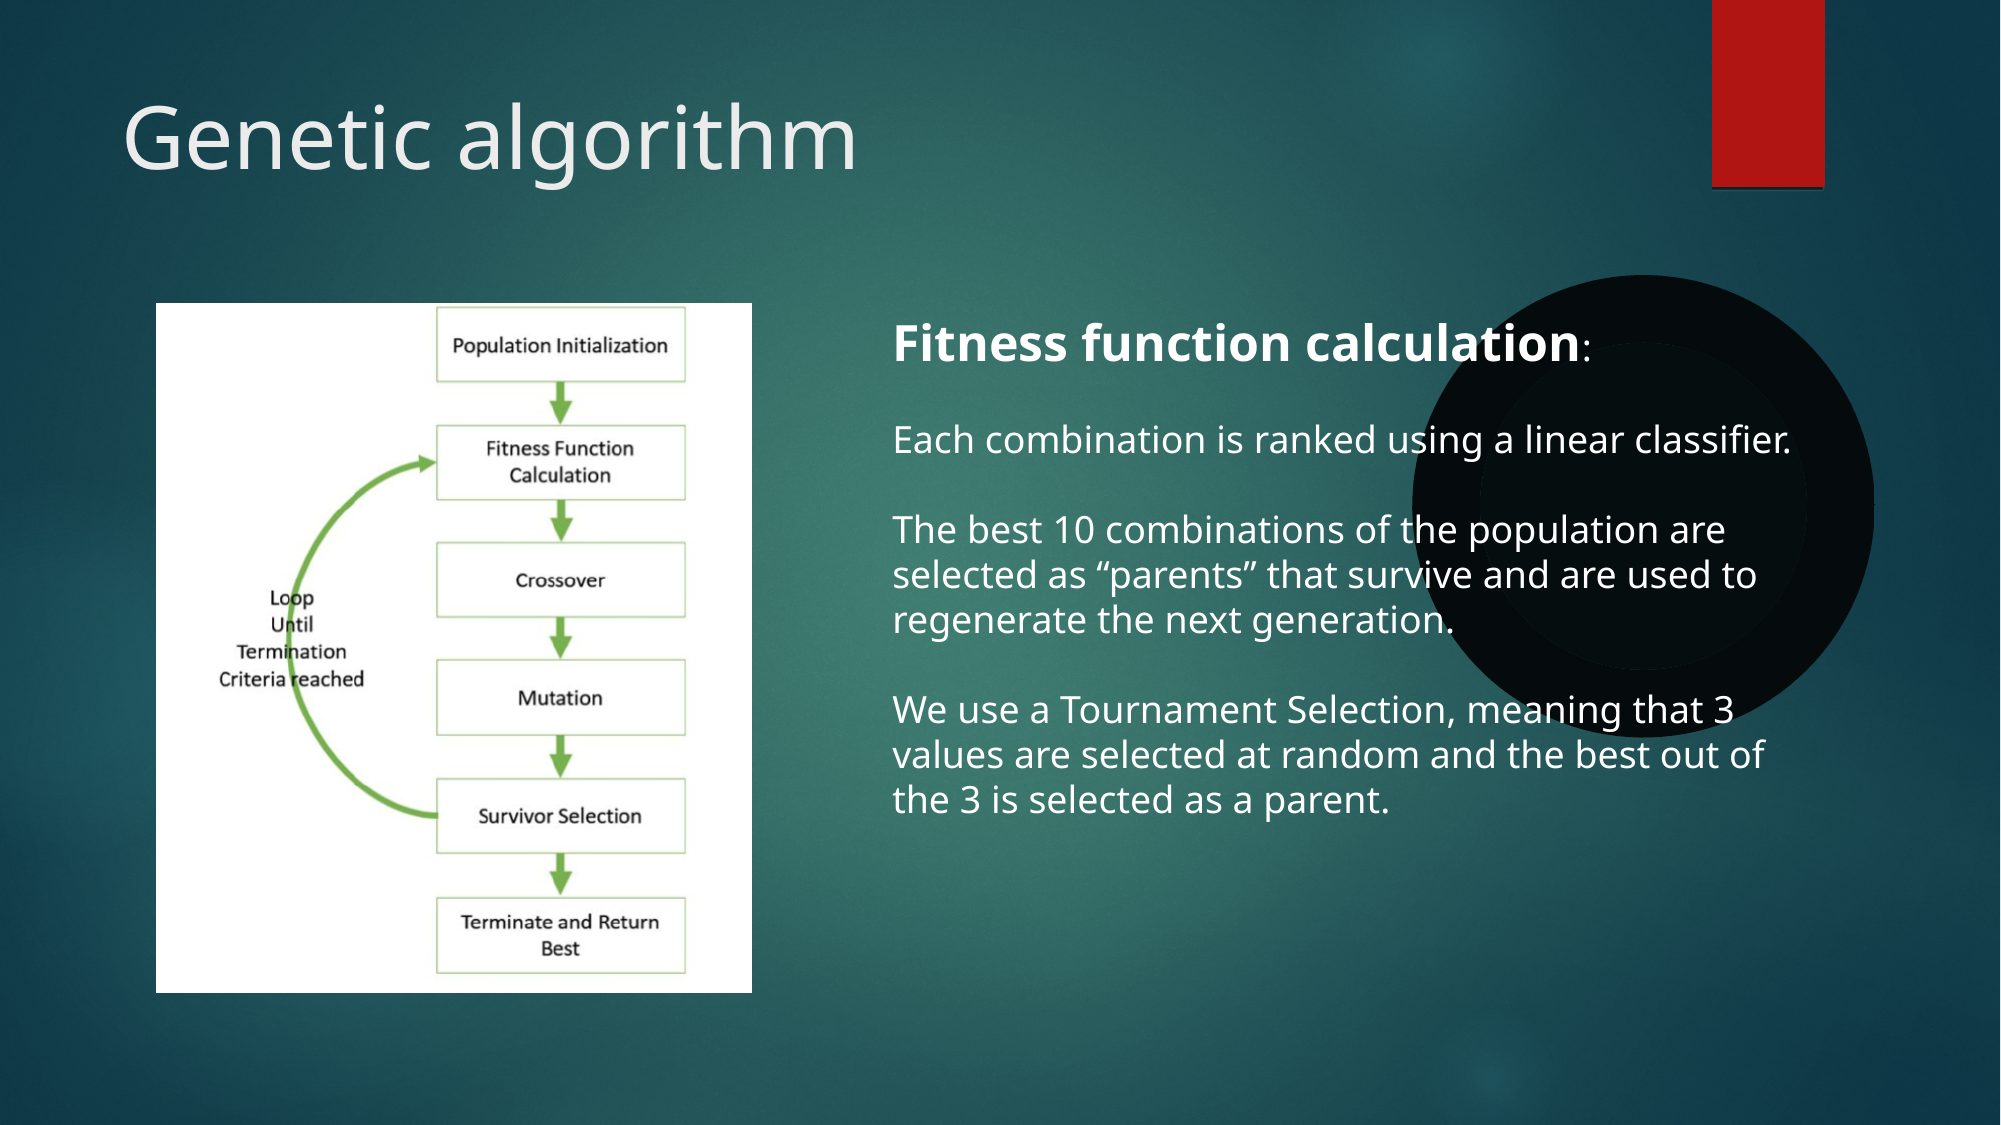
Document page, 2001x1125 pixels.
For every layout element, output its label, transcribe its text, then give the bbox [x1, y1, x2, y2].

title Genetic algorithm [106, 74, 1649, 305]
text_box Fitness function calculation: Each combination is ranked using a linear classifier. The best 10 combinations of the population are selected as “parents” that survive and are used to regenerate the next generation. We use a Tournament Selection, meaning that 3 values are selected at random and the best out of the 3 is selected as a parent. [877, 304, 1895, 880]
picture [156, 304, 752, 993]
